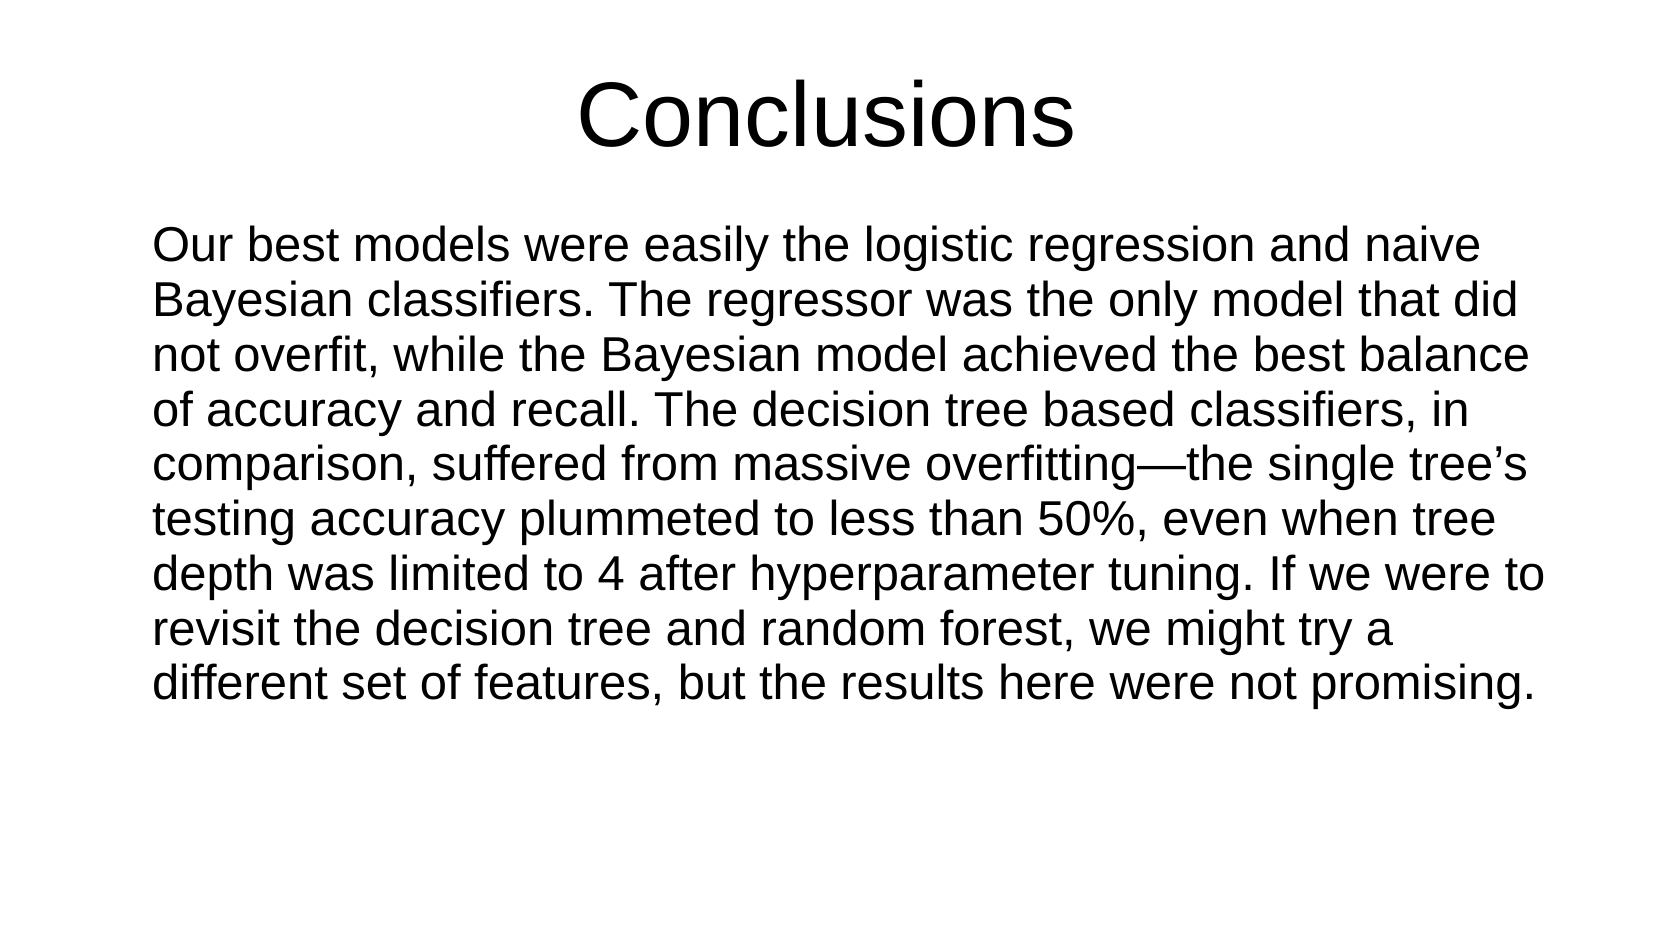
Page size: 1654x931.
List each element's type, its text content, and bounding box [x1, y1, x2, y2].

list Our best models were easily the logistic regression and naive Bayesian classifiers. The regressor was the only model that did not overfit, while the Bayesian model achieved the best balance of accuracy and recall. The decision tree based classifiers, in comparison, suffered from massive overfitting—the single tree’s testing accuracy plummeted to less than 50%, even when tree depth was limited to 4 after hyperparameter tuning. If we were to revisit the decision tree and random forest, we might try a different set of features, but the results here were not promising. [82, 217, 1571, 758]
title Conclusions [82, 37, 1571, 193]
